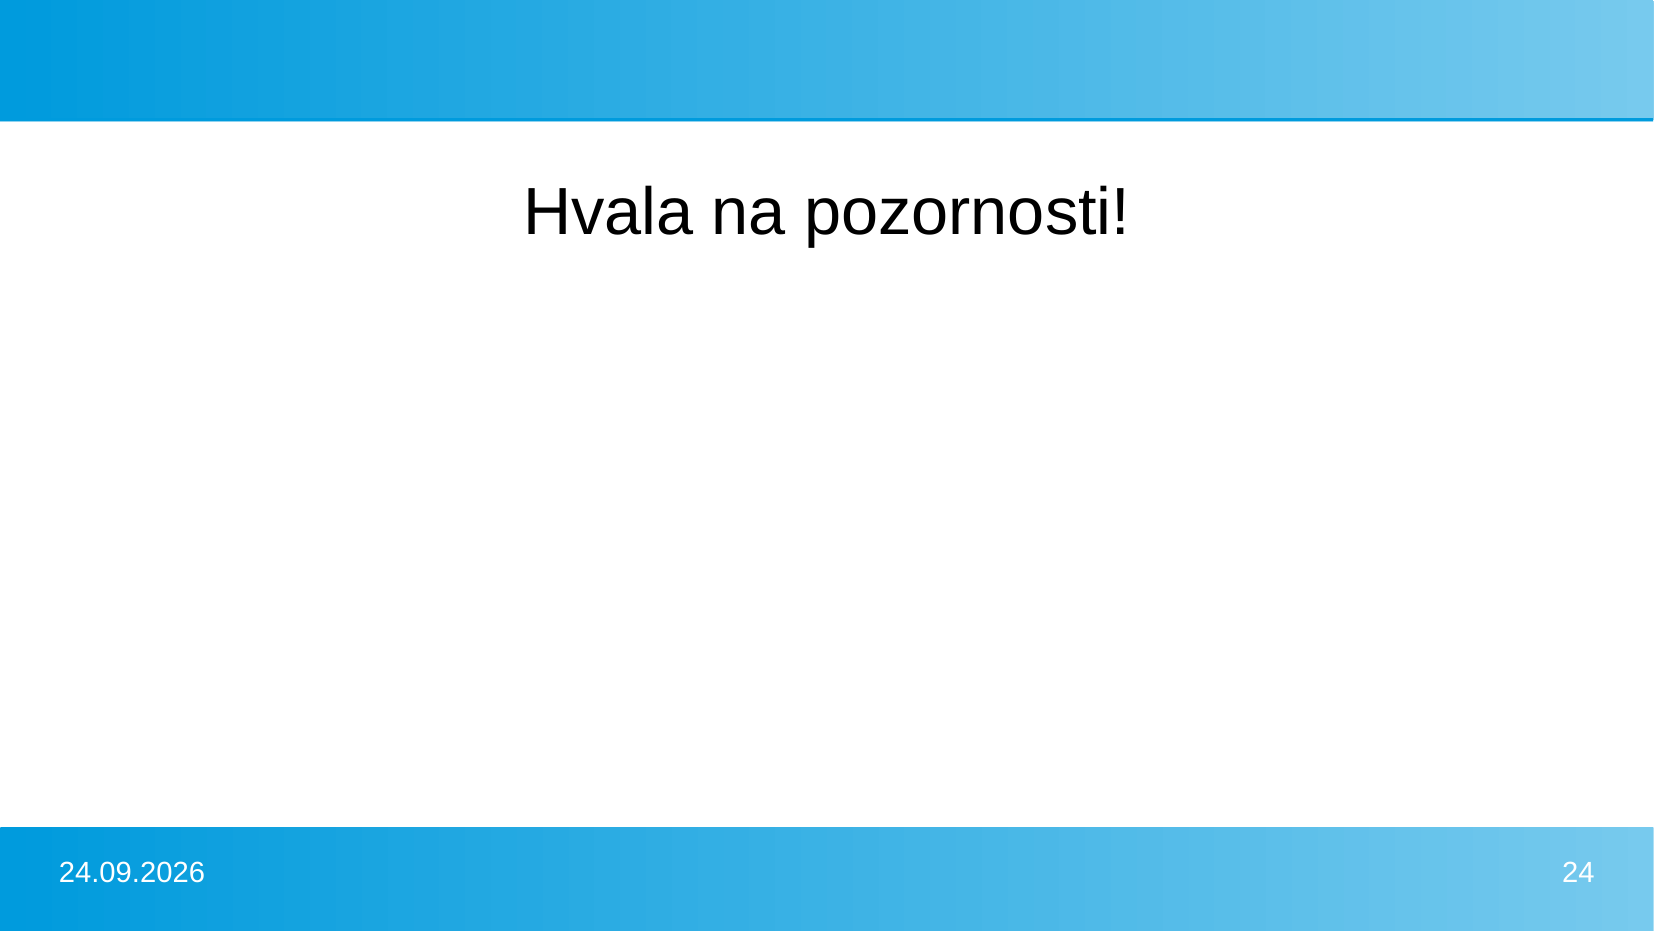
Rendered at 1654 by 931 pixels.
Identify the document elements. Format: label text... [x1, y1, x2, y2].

subtitle Hvala na pozornosti! [59, 29, 1595, 394]
